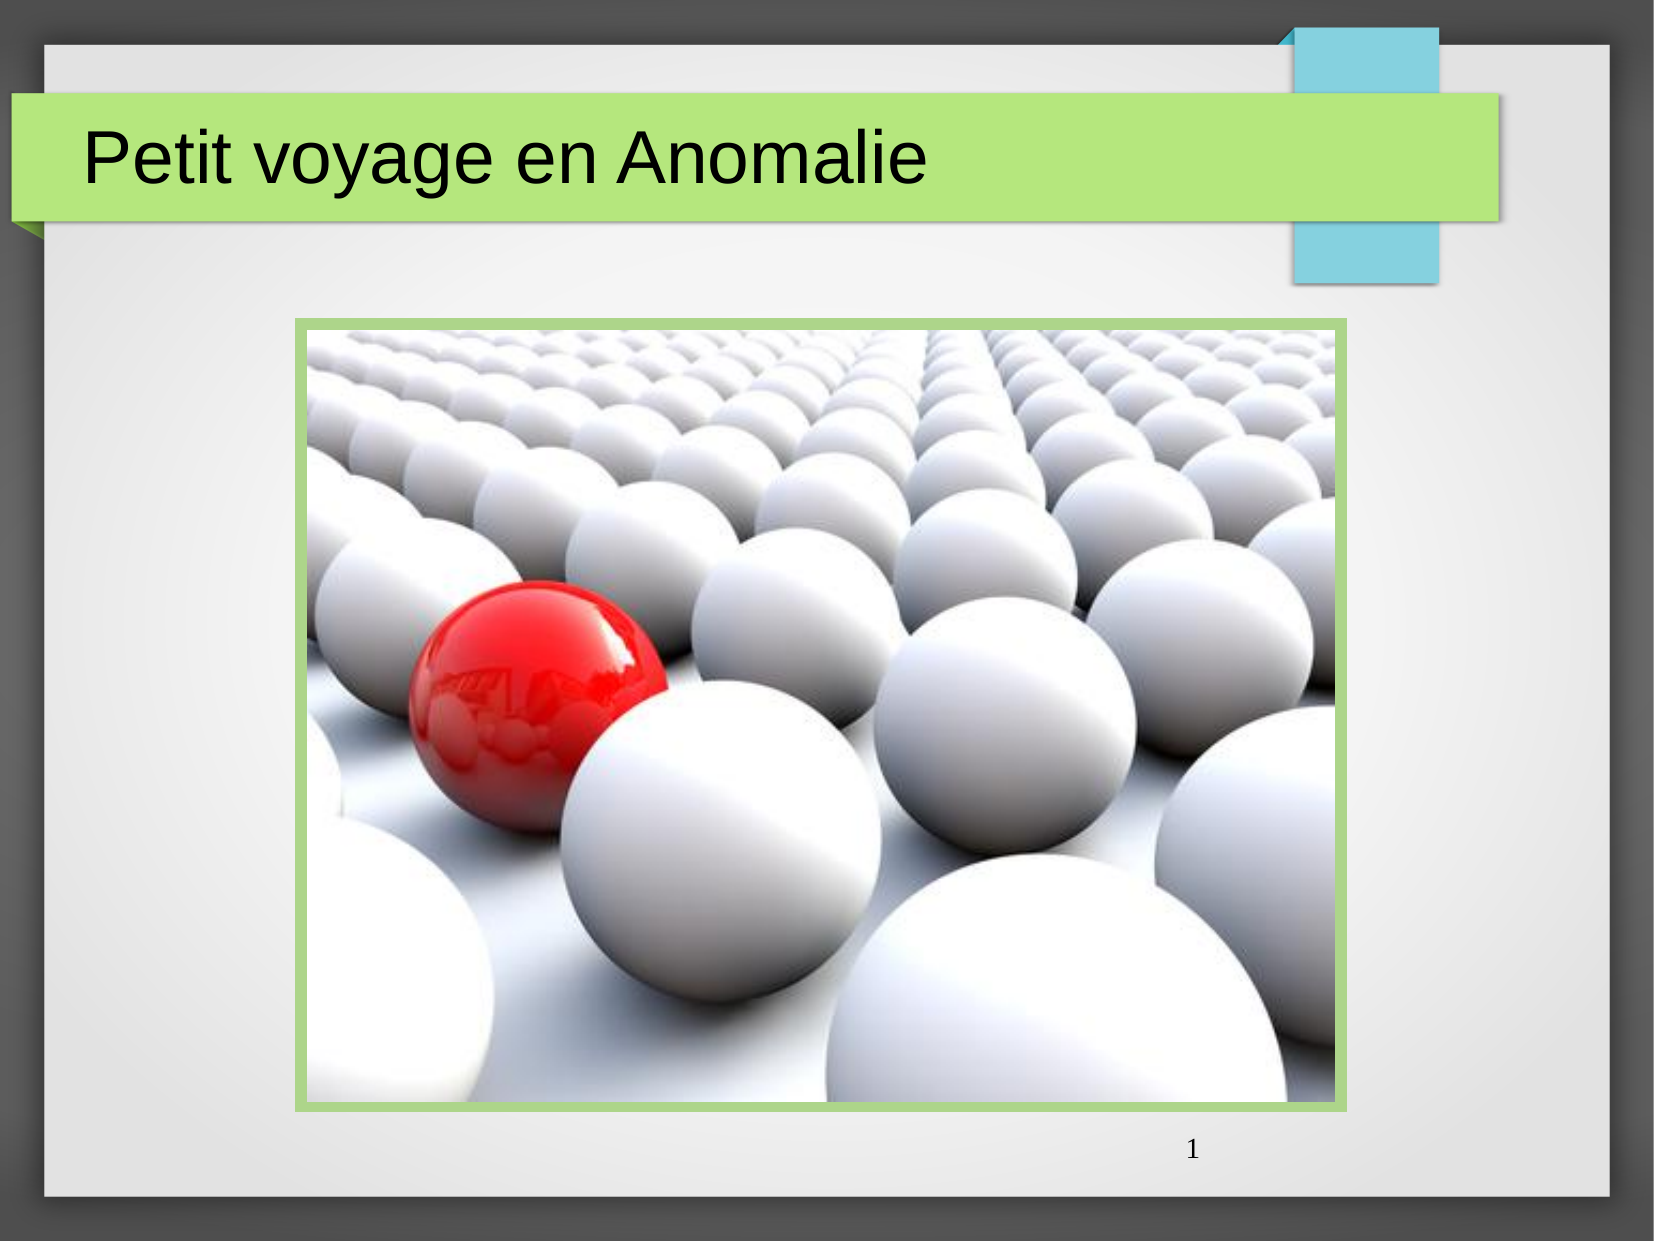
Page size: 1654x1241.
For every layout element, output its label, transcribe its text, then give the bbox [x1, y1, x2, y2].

title Petit voyage en Anomalie [82, 94, 1264, 213]
picture [307, 330, 1335, 1102]
text_box [1185, 1129, 1571, 1216]
text_box [295, 318, 1347, 1112]
